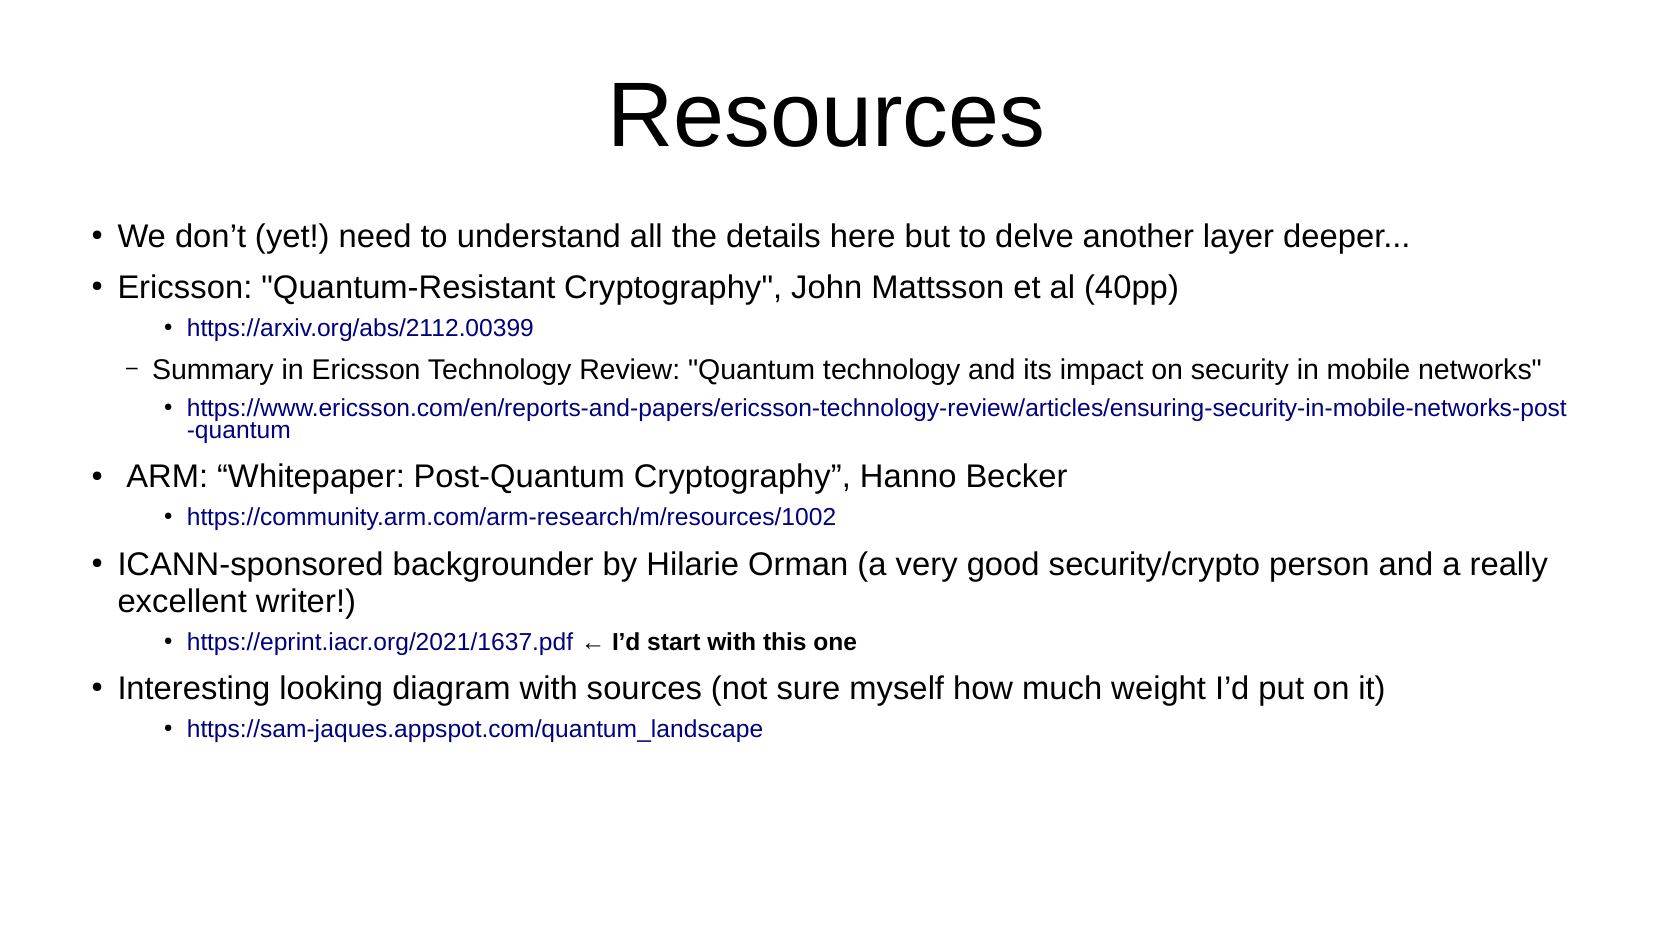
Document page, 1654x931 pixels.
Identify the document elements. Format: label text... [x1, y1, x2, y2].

title Resources [82, 37, 1571, 193]
list We don’t (yet!) need to understand all the details here but to delve another layer deeper... Ericsson: "Quantum-Resistant Cryptography", John Mattsson et al (40pp) https://arxiv.org/abs/2112.00399 Summary in Ericsson Technology Review: "Quantum technology and its impact on security in mobile networks" https://www.ericsson.com/en/reports-and-papers/ericsson-technology-review/articles/ensuring-security-in-mobile-networks-post-quantum ARM: “Whitepaper: Post-Quantum Cryptography”, Hanno Becker https://community.arm.com/arm-research/m/resources/1002 ICANN-sponsored backgrounder by Hilarie Orman (a very good security/crypto person and a really excellent writer!) https://eprint.iacr.org/2021/1637.pdf ← I’d start with this one Interesting looking diagram with sources (not sure myself how much weight I’d put on it) https://sam-jaques.appspot.com/quantum_landscape [82, 217, 1571, 758]
